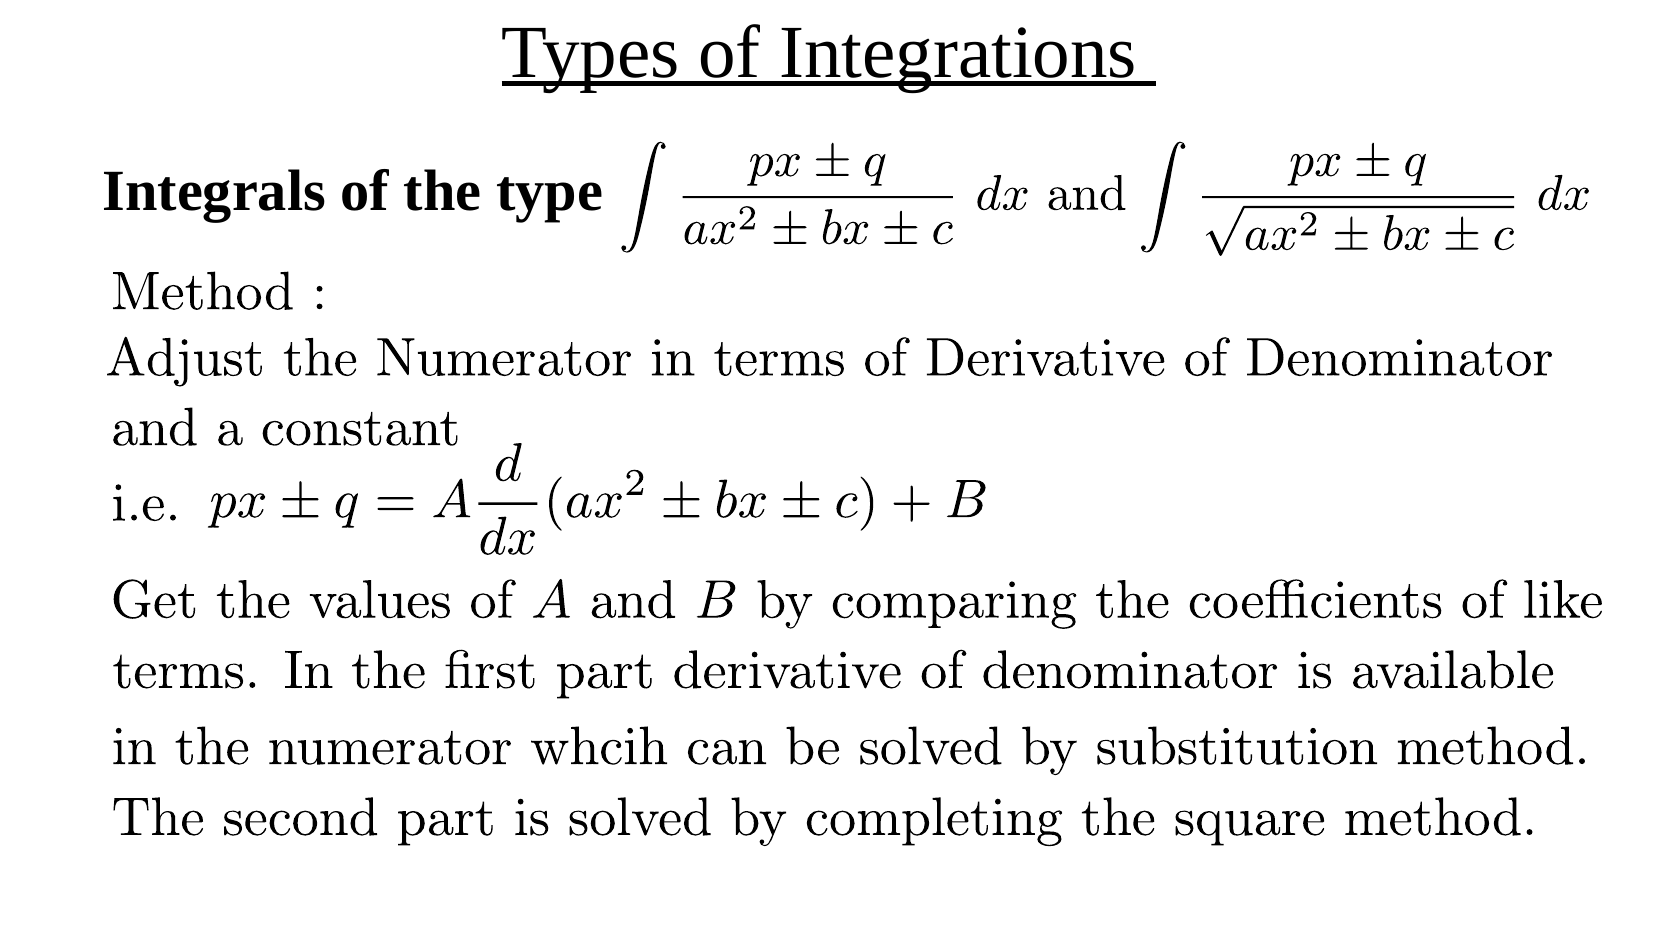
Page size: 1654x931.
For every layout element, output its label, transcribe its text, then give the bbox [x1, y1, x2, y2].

text_box [113, 726, 1585, 776]
text_box [1140, 141, 1589, 256]
subtitle Integrals of the type [59, 129, 1607, 898]
text_box [113, 271, 323, 310]
text_box [113, 578, 1602, 629]
text_box [107, 336, 1553, 387]
text_box [113, 484, 176, 522]
text_box [620, 141, 1126, 253]
text_box [113, 649, 1554, 699]
text_box [113, 797, 1533, 847]
text_box [113, 407, 986, 555]
title Types of Integrations [84, 10, 1574, 94]
